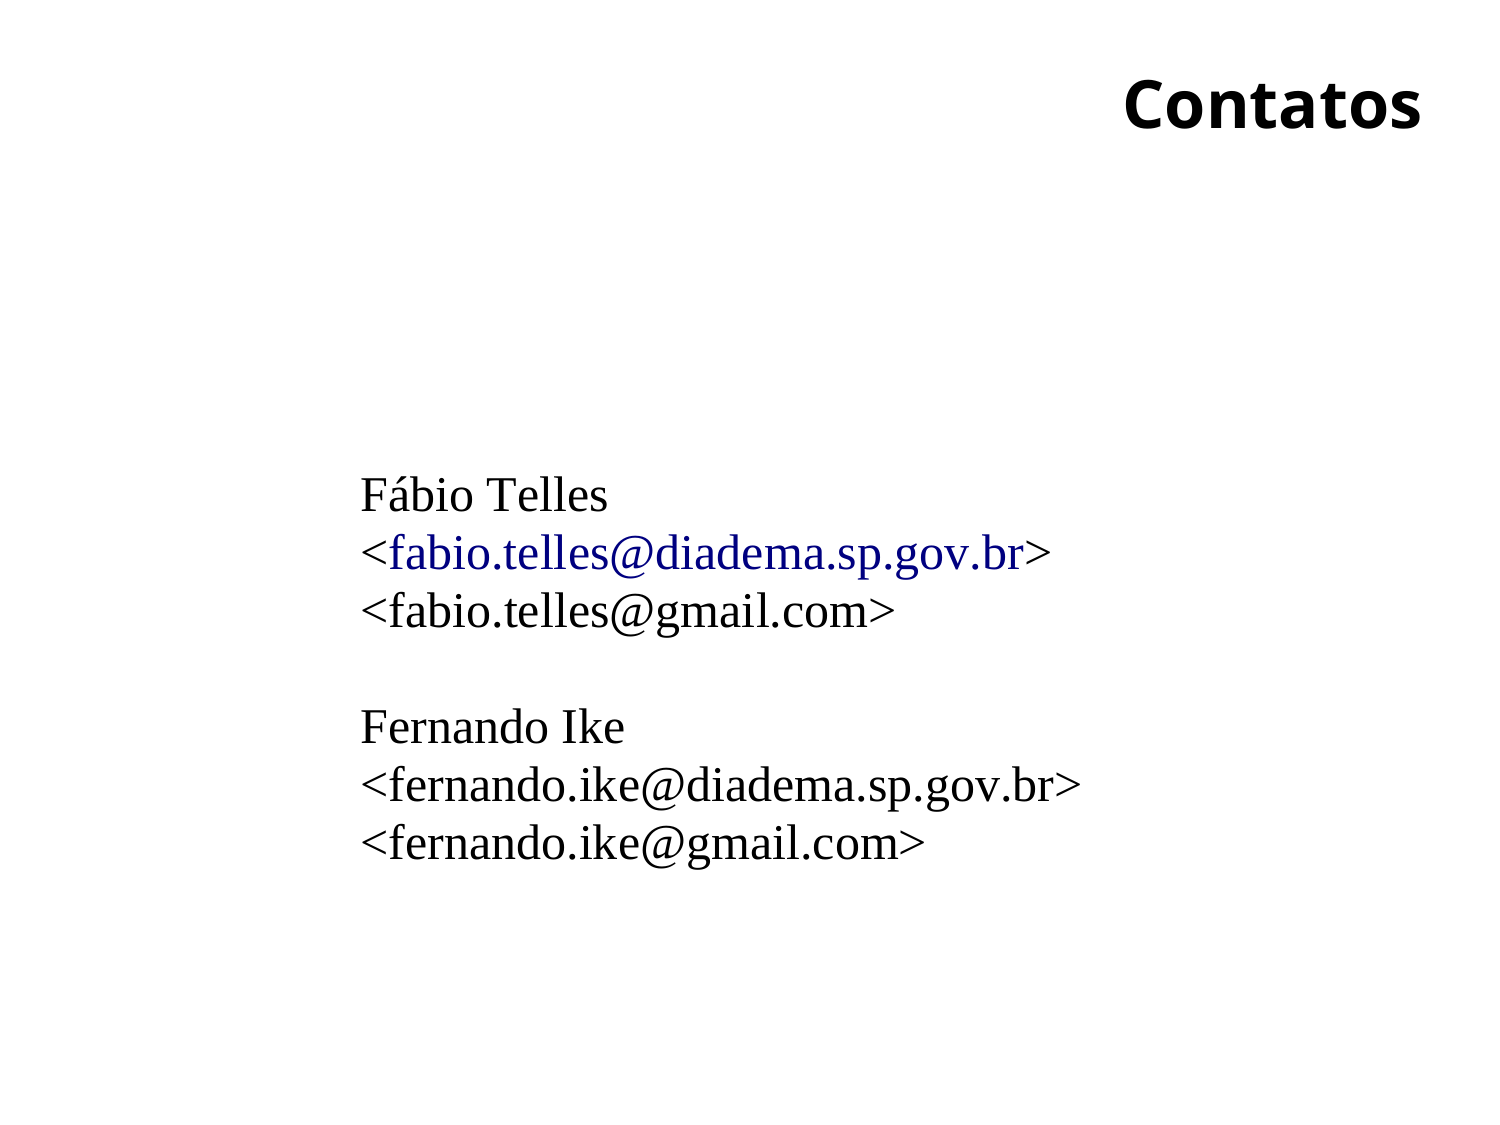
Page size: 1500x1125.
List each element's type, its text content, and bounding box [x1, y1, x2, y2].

text_box Contatos [474, 50, 1438, 152]
text_box Fábio Telles <fabio.telles@diadema.sp.gov.br> <fabio.telles@gmail.com> Fernando Ike <fernando.ike@diadema.sp.gov.br> <fernando.ike@gmail.com> [360, 464, 1332, 868]
